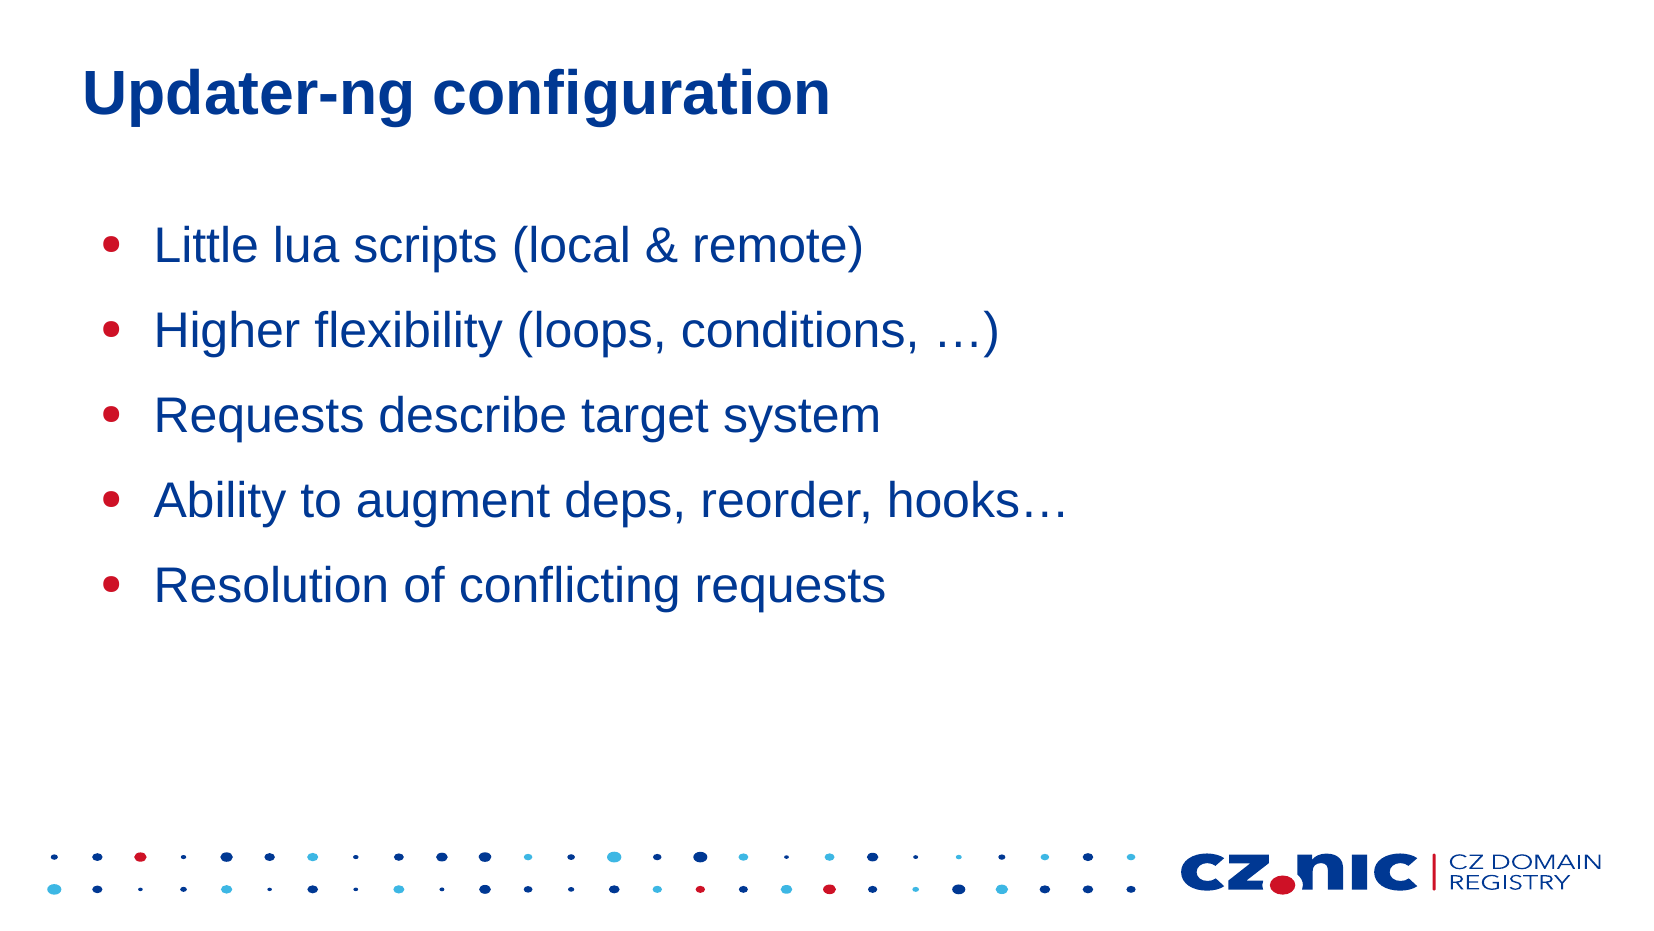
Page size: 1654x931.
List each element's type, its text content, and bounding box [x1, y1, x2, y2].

list Little lua scripts (local & remote) Higher flexibility (loops, conditions, …) Requests describe target system Ability to augment deps, reorder, hooks… Resolution of conflicting requests [82, 217, 1571, 758]
title Updater-ng configuration [82, 53, 1571, 133]
